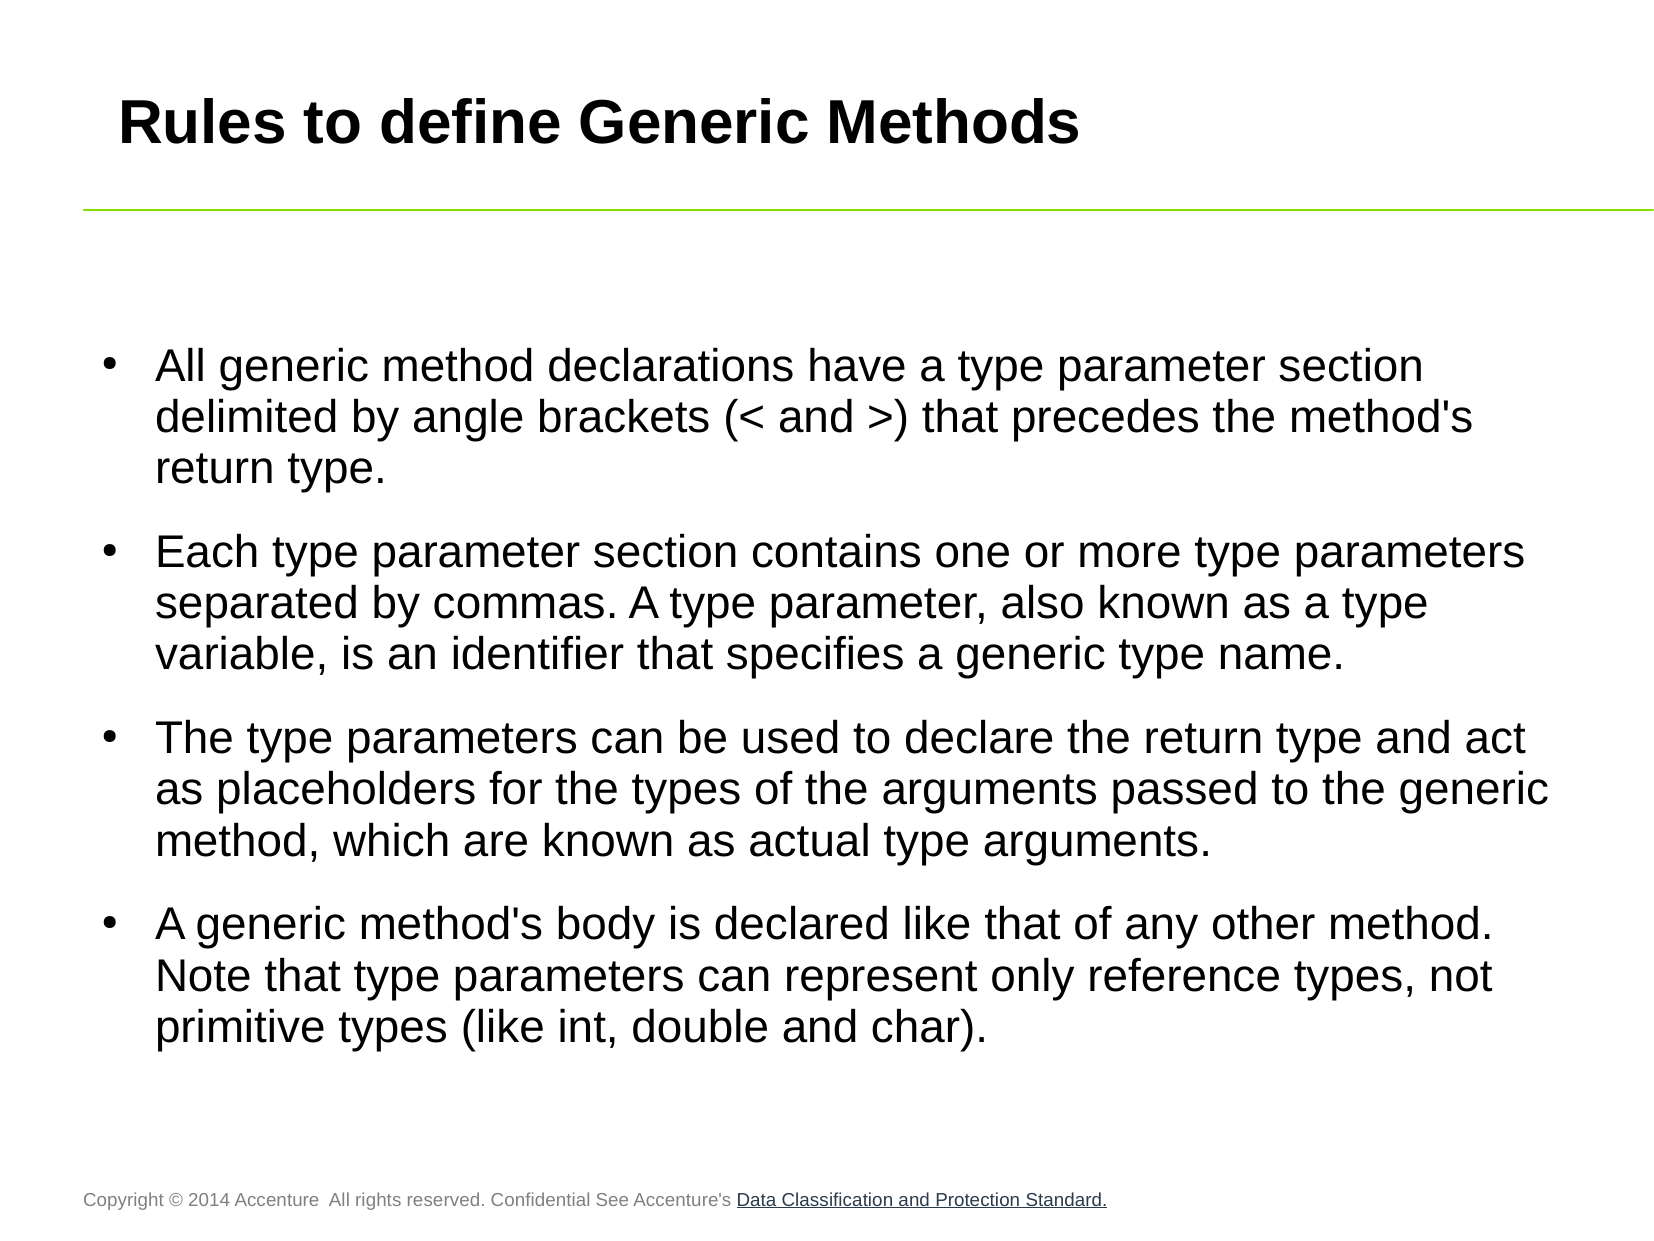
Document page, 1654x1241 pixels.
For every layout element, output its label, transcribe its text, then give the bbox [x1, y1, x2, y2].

title Rules to define Generic Methods [82, 49, 1571, 196]
list All generic method declarations have a type parameter section delimited by angle brackets (< and >) that precedes the method's return type. Each type parameter section contains one or more type parameters separated by commas. A type parameter, also known as a type variable, is an identifier that specifies a generic type name. The type parameters can be used to declare the return type and act as placeholders for the types of the arguments passed to the generic method, which are known as actual type arguments. A generic method's body is declared like that of any other method. Note that type parameters can represent only reference types, not primitive types (like int, double and char). [84, 255, 1573, 1166]
